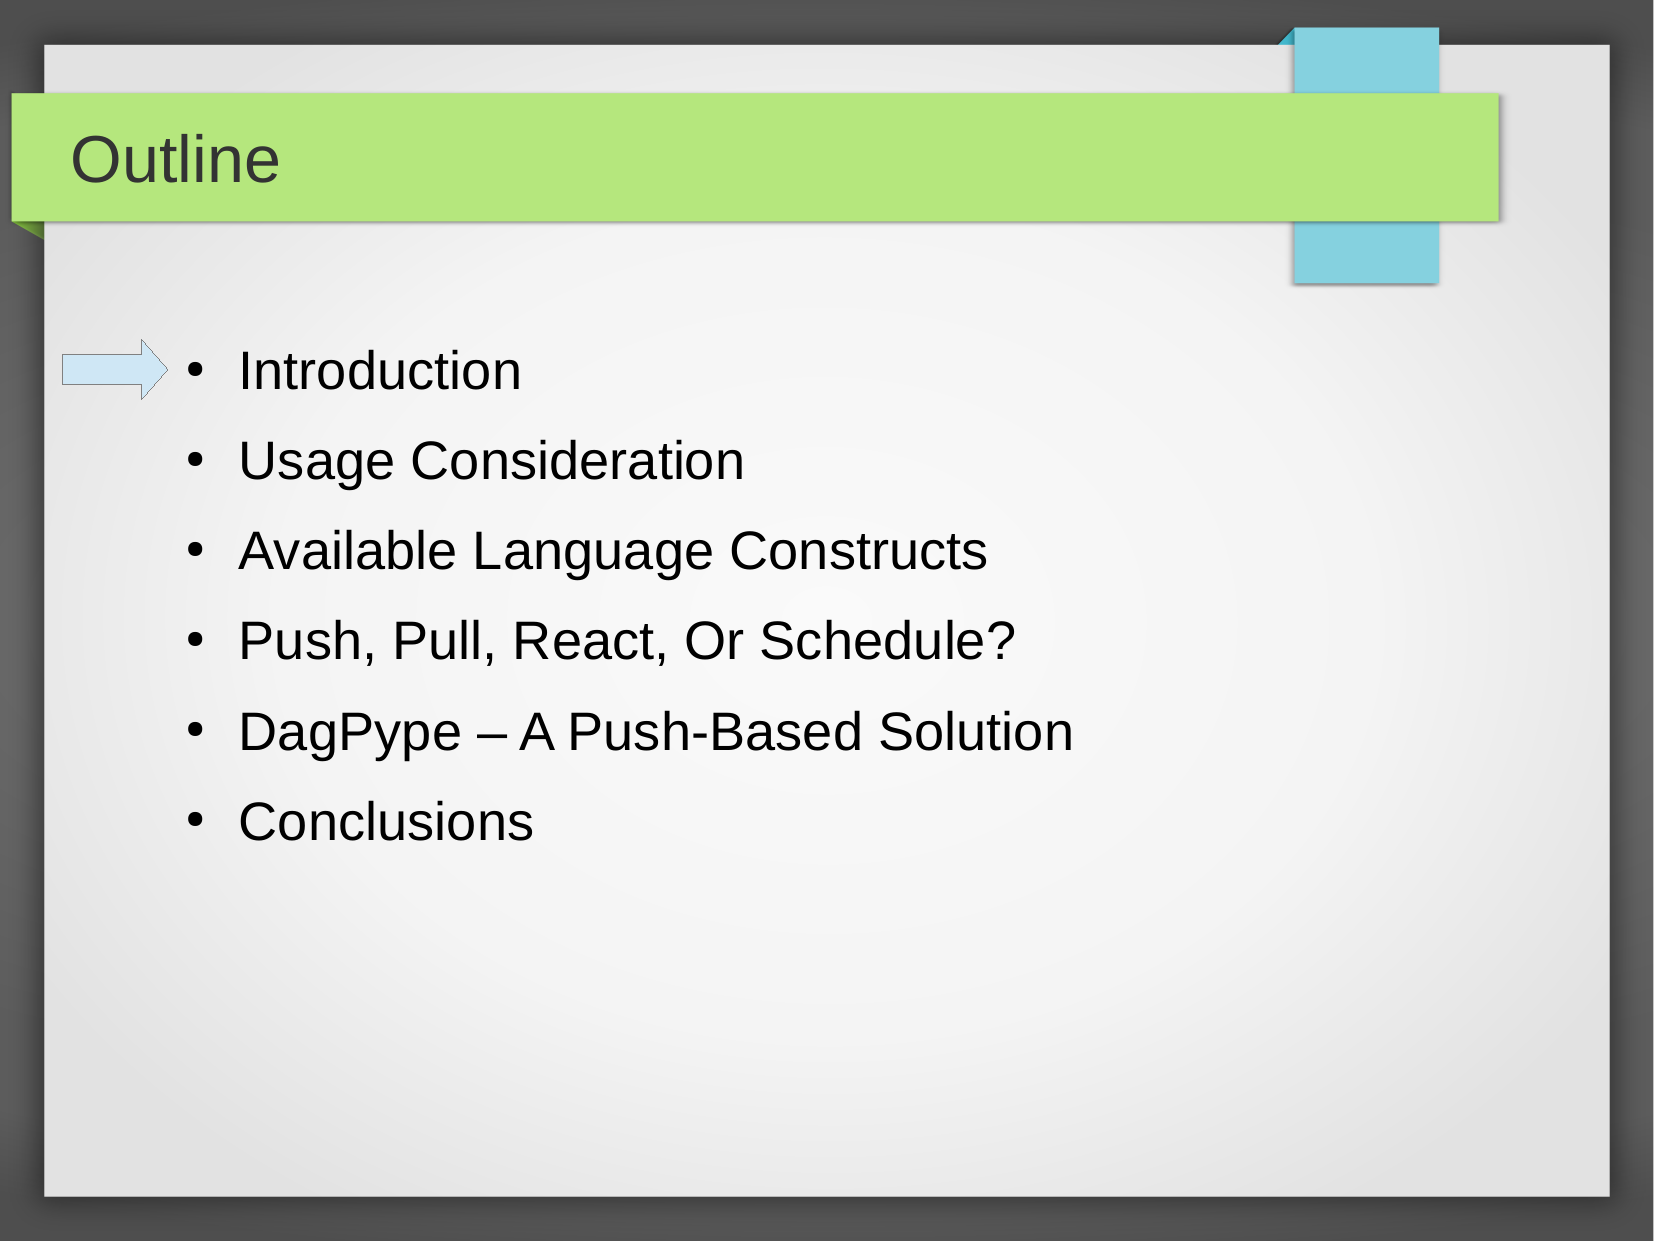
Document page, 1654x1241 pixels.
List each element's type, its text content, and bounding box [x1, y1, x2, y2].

picture [0, 0, 1654, 1241]
text_box [62, 339, 168, 400]
list Introduction Usage Consideration Available Language Constructs Push, Pull, React, Or Schedule? DagPype – A Push-Based Solution Conclusions [167, 340, 1623, 1060]
title Outline [70, 106, 1229, 213]
